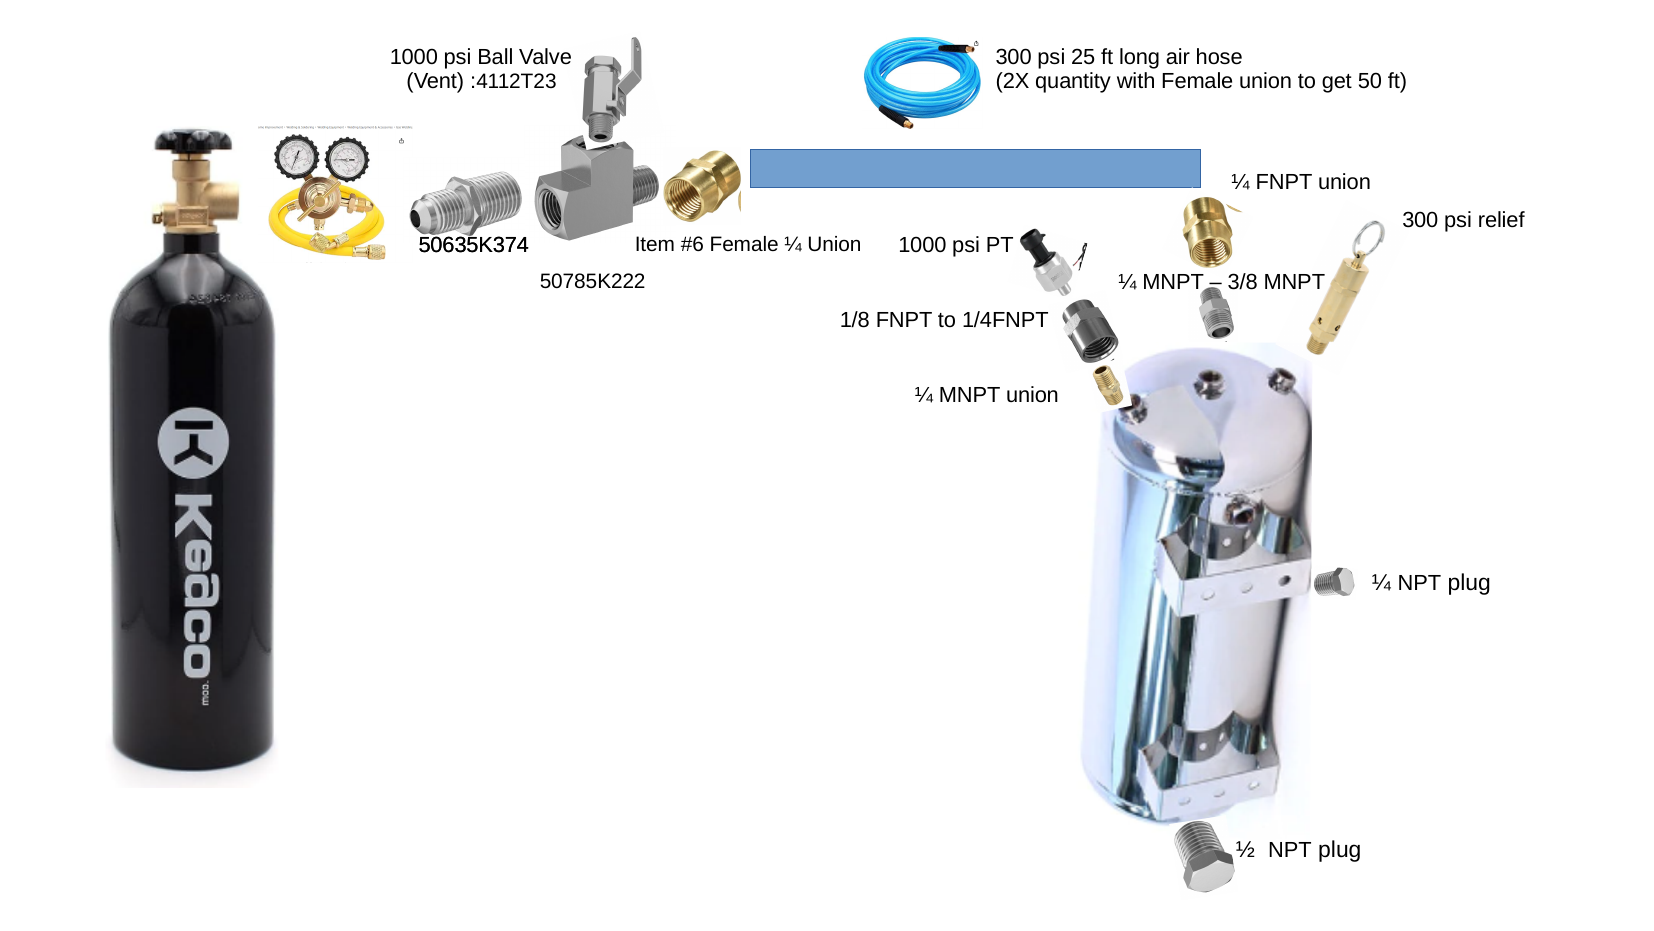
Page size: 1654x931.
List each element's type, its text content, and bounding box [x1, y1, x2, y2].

picture [75, 31, 741, 788]
text_box 50635K374 [403, 225, 551, 263]
text_box ½ NPT plug [1221, 829, 1388, 867]
picture [1007, 201, 1406, 901]
text_box ¼ MNPT union [900, 375, 1088, 413]
picture [1162, 187, 1253, 262]
text_box ¼ FNPT union [1216, 162, 1392, 201]
text_box ¼ MNPT – 3/8 MNPT [1103, 262, 1347, 301]
text_box 50785K222 [525, 262, 667, 301]
text_box Item #6 Female ¼ Union [619, 225, 883, 263]
text_box 300 psi 25 ft long air hose (2X quantity with Female union to get 50 ft) [980, 37, 1426, 113]
picture [862, 37, 983, 129]
text_box 1000 psi Ball Valve (Vent) :4112T23 [375, 37, 588, 113]
text_box ¼ NPT plug [1357, 562, 1524, 601]
text_box 1/8 FNPT to 1/4FNPT [825, 300, 1071, 338]
text_box [750, 149, 1201, 188]
text_box 1000 psi PT [883, 225, 1051, 263]
text_box 300 psi relief [1387, 200, 1554, 238]
